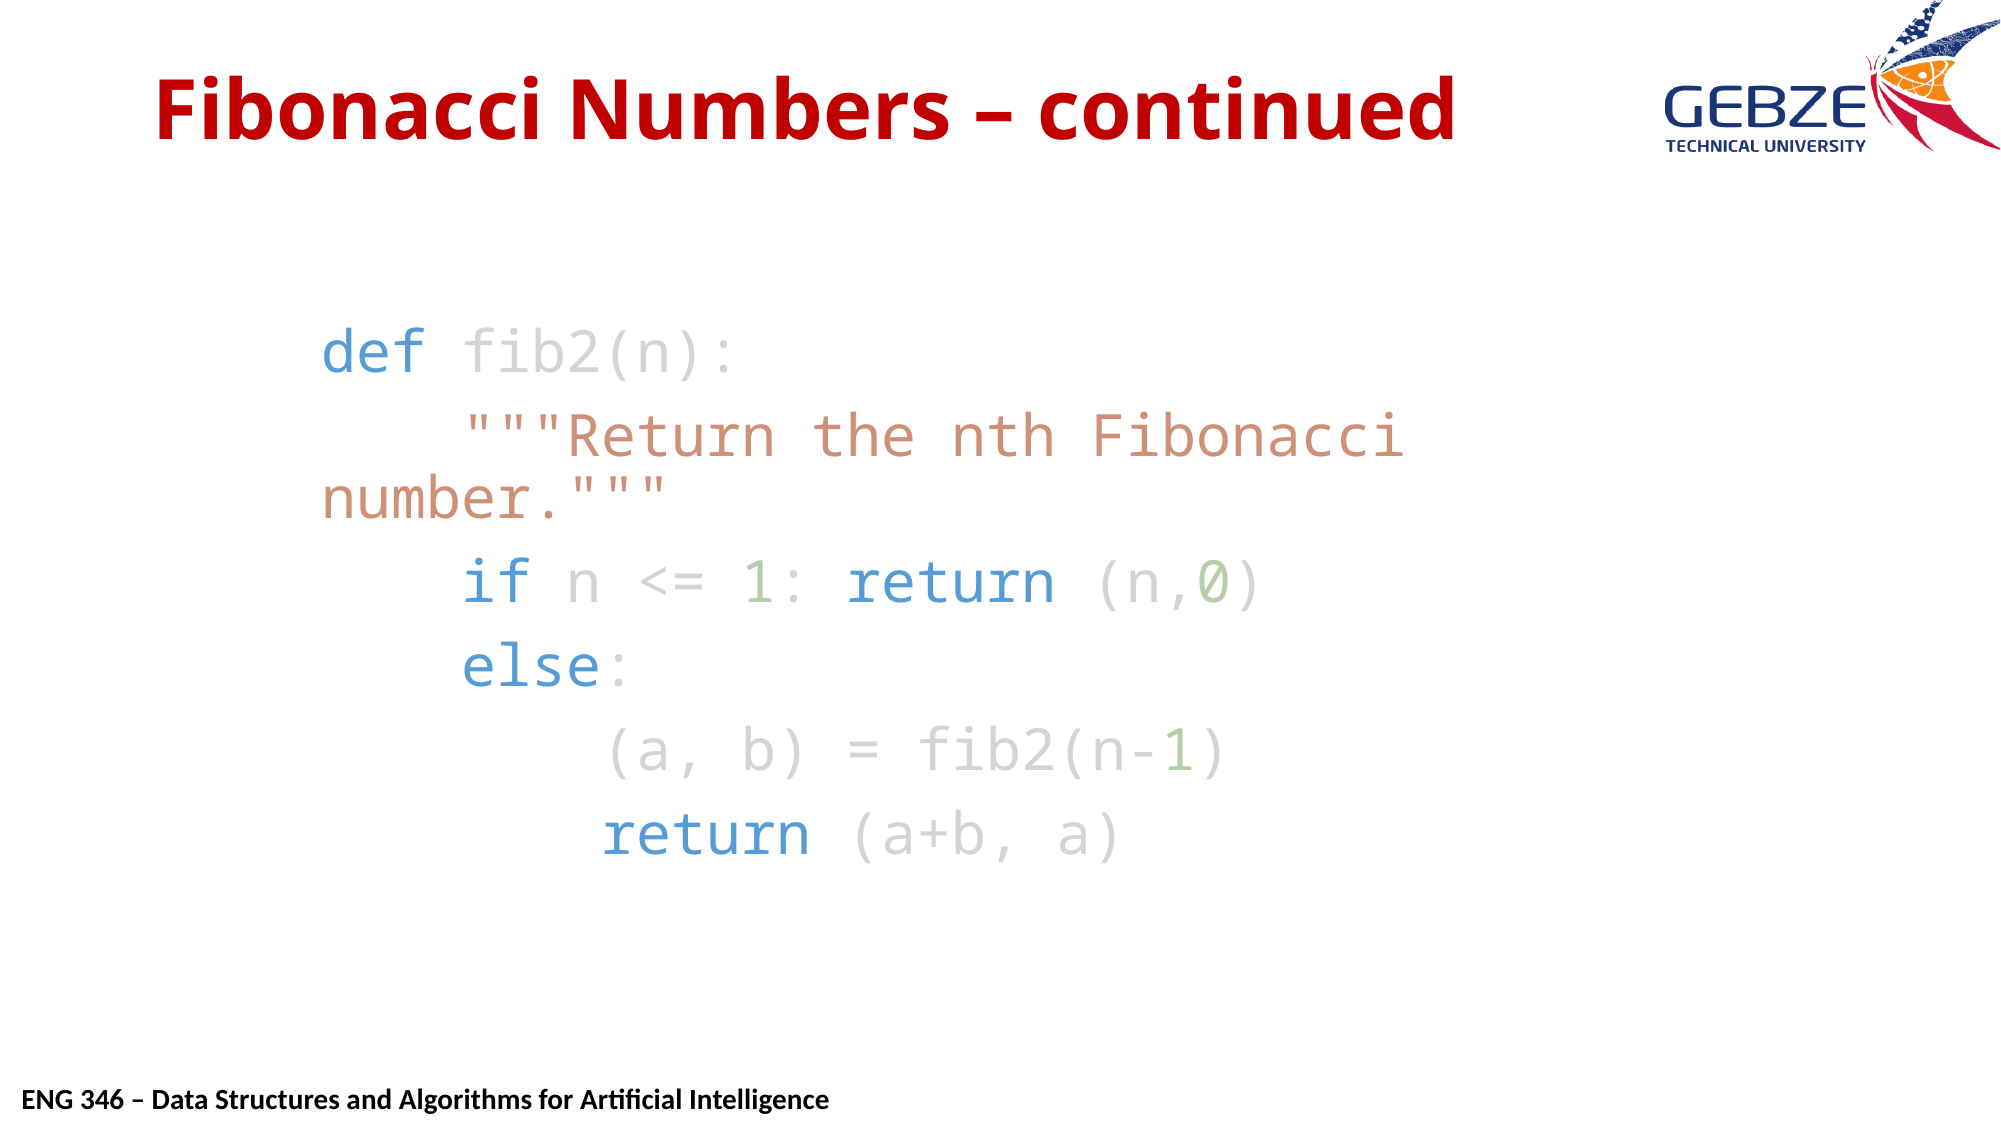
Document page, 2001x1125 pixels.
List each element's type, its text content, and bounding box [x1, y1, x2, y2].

title Fibonacci Numbers – continued [137, 59, 1863, 166]
picture [1665, 0, 2001, 152]
list def fib2(n): """Return the nth Fibonacci number.""" if n <= 1: return (n,0) else: (a, b) = fib2(n-1) return (a+b, a) [306, 314, 1732, 867]
